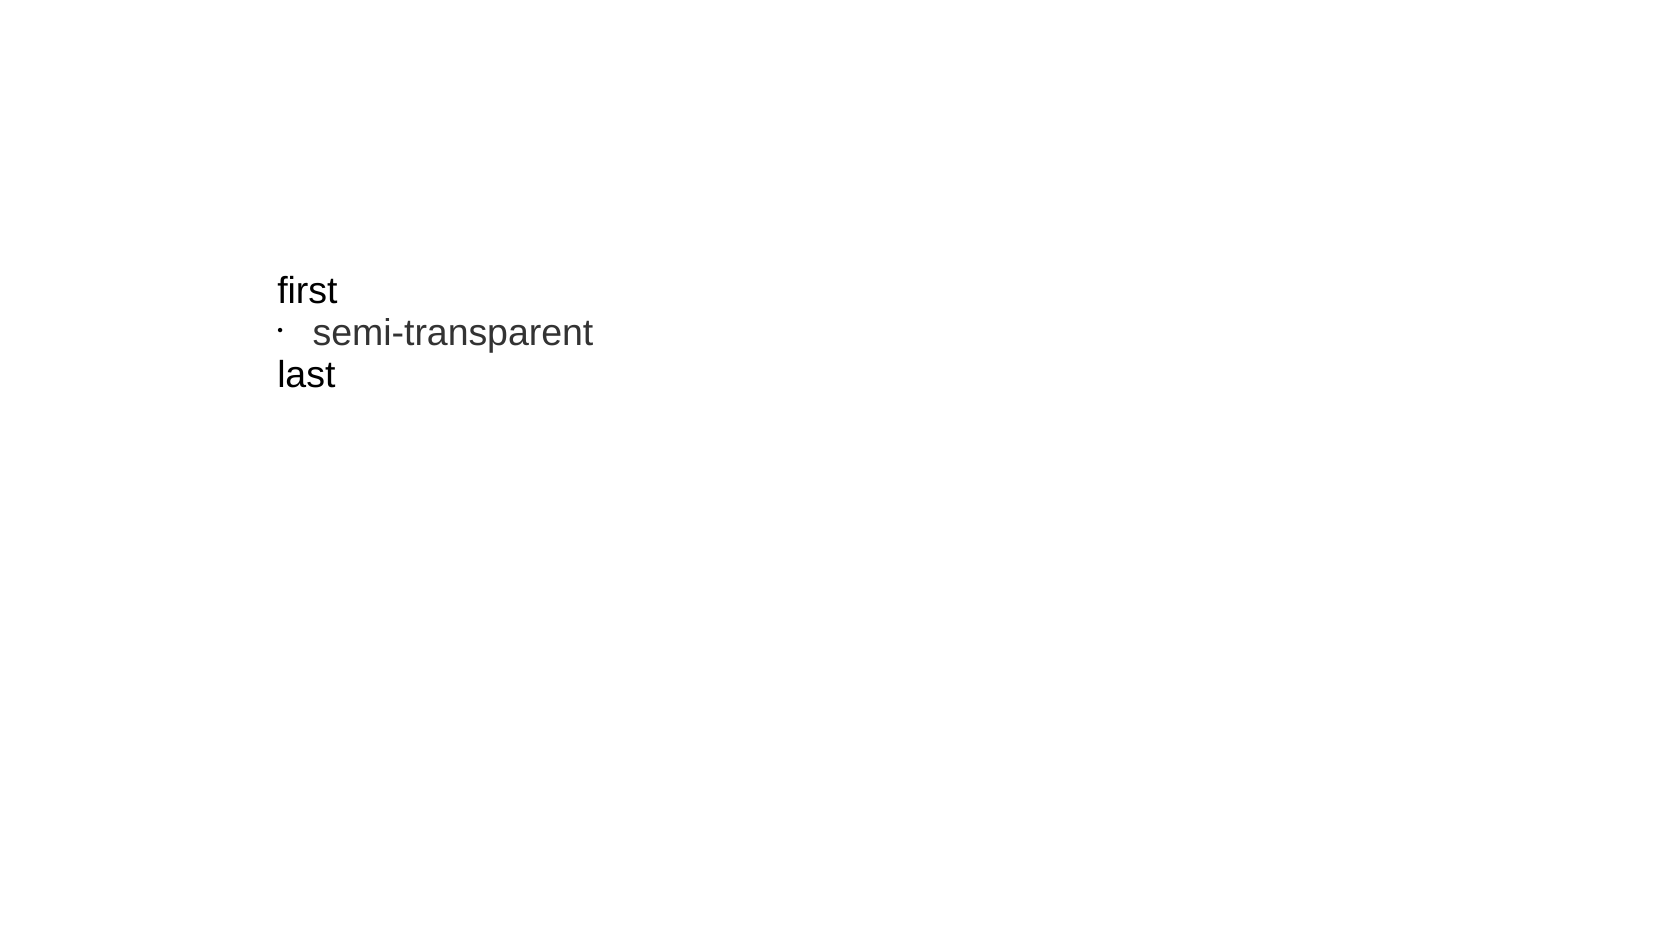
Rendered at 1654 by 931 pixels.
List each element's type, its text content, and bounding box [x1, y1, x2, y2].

text_box first semi-transparent last [262, 262, 638, 488]
